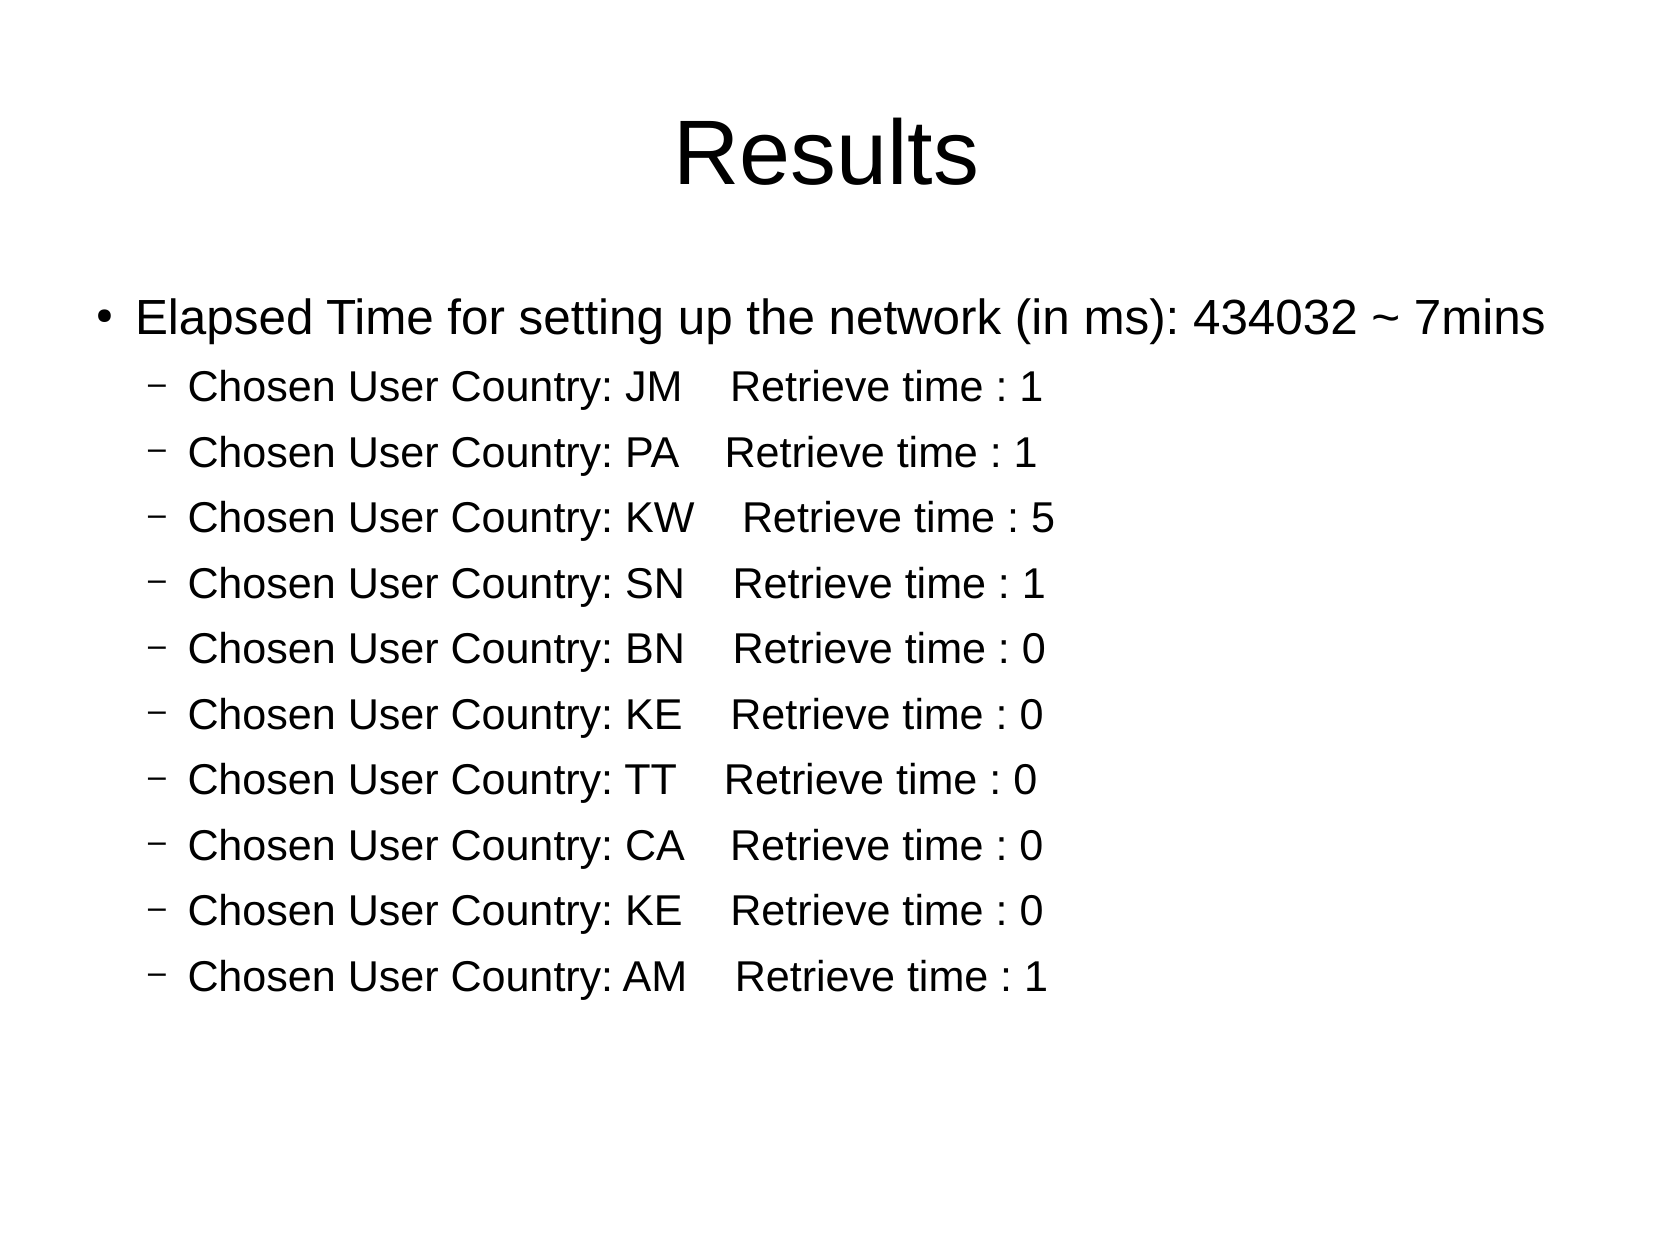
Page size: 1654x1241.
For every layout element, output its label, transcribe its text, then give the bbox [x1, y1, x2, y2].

title Results [82, 49, 1571, 257]
list Elapsed Time for setting up the network (in ms): 434032 ~ 7mins Chosen User Country: JM Retrieve time : 1 Chosen User Country: PA Retrieve time : 1 Chosen User Country: KW Retrieve time : 5 Chosen User Country: SN Retrieve time : 1 Chosen User Country: BN Retrieve time : 0 Chosen User Country: KE Retrieve time : 0 Chosen User Country: TT Retrieve time : 0 Chosen User Country: CA Retrieve time : 0 Chosen User Country: KE Retrieve time : 0 Chosen User Country: AM Retrieve time : 1 [82, 290, 1571, 1010]
